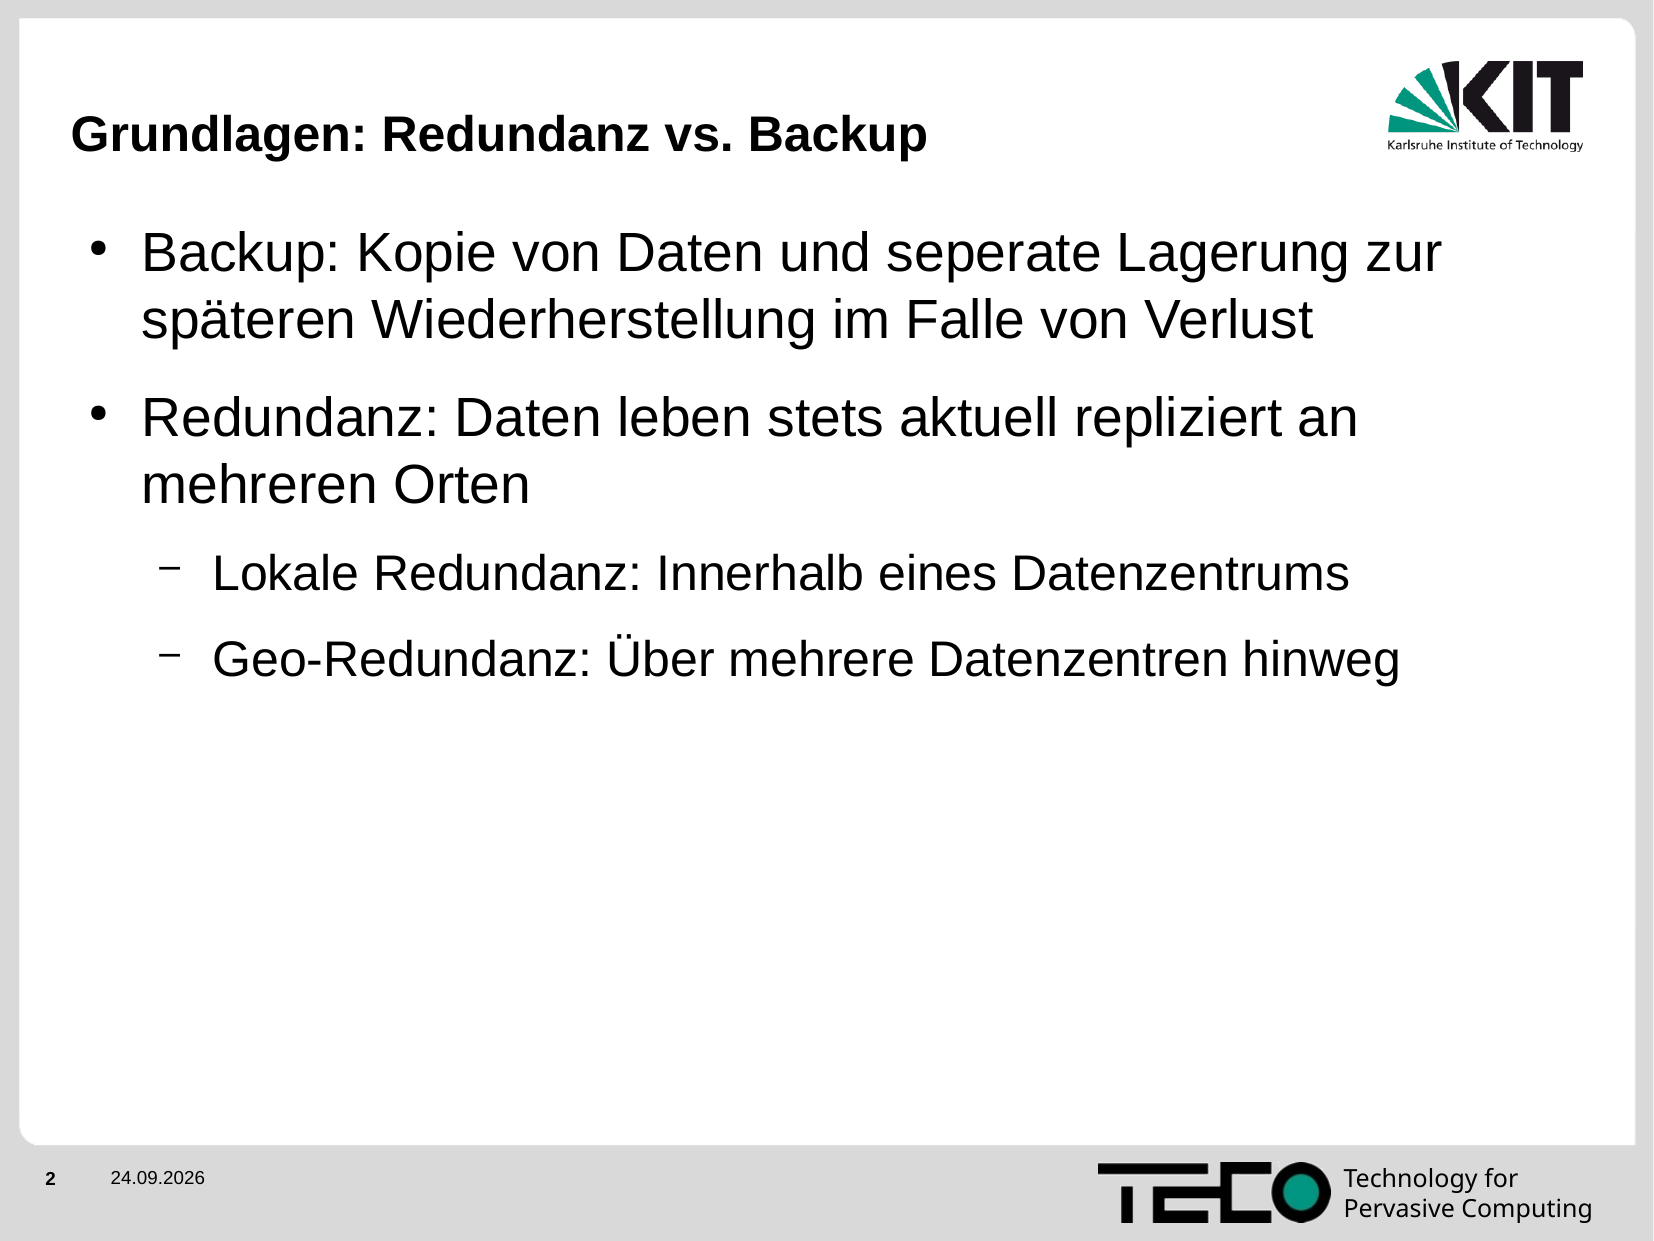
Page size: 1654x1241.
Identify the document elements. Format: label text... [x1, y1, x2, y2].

picture [0, 0, 1654, 1241]
list Backup: Kopie von Daten und seperate Lagerung zur späteren Wiederherstellung im Falle von Verlust Redundanz: Daten leben stets aktuell repliziert an mehreren Orten Lokale Redundanz: Innerhalb eines Datenzentrums Geo-Redundanz: Über mehrere Datenzentren hinweg [70, 216, 1582, 1102]
title Grundlagen: Redundanz vs. Backup [70, 60, 1361, 162]
